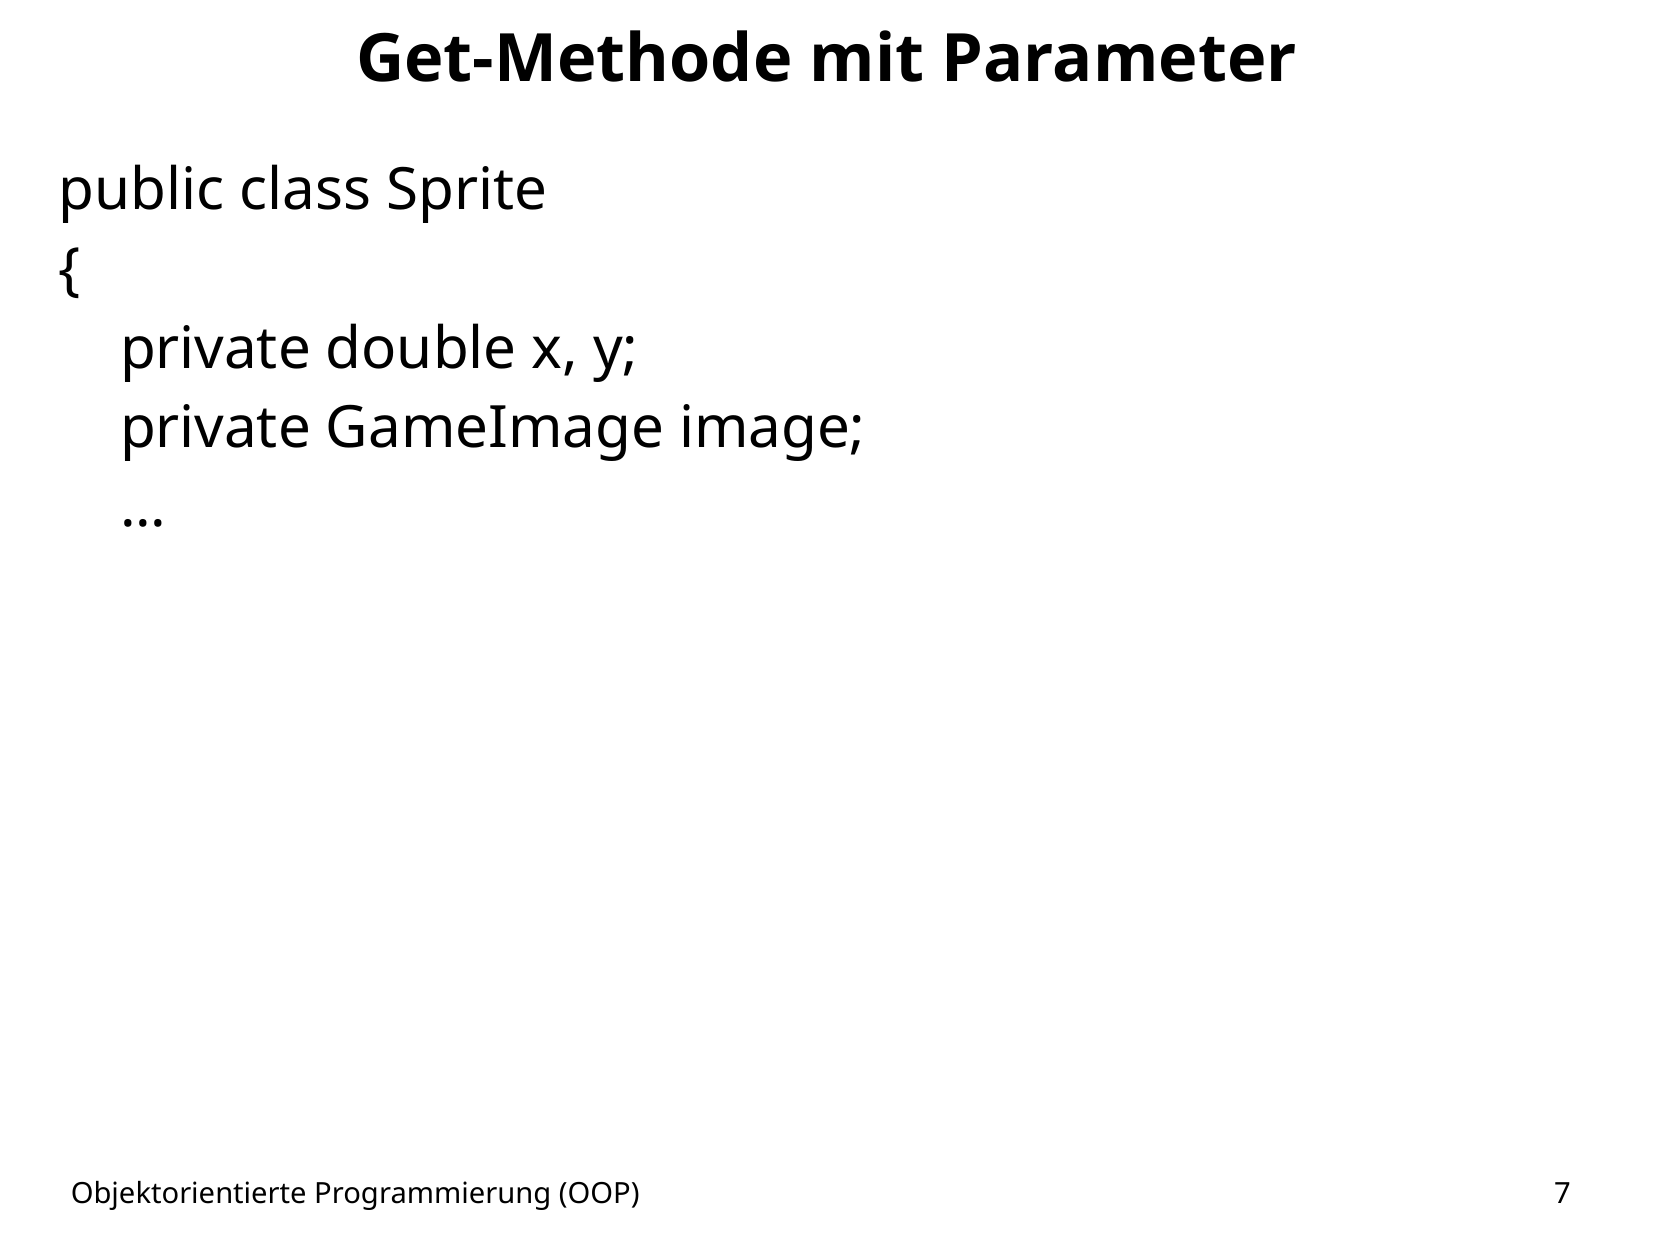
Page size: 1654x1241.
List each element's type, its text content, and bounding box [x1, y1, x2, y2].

list public class Sprite { private double x, y; private GameImage image; ... [59, 147, 1607, 1164]
title Get-Methode mit Parameter [0, 5, 1654, 107]
